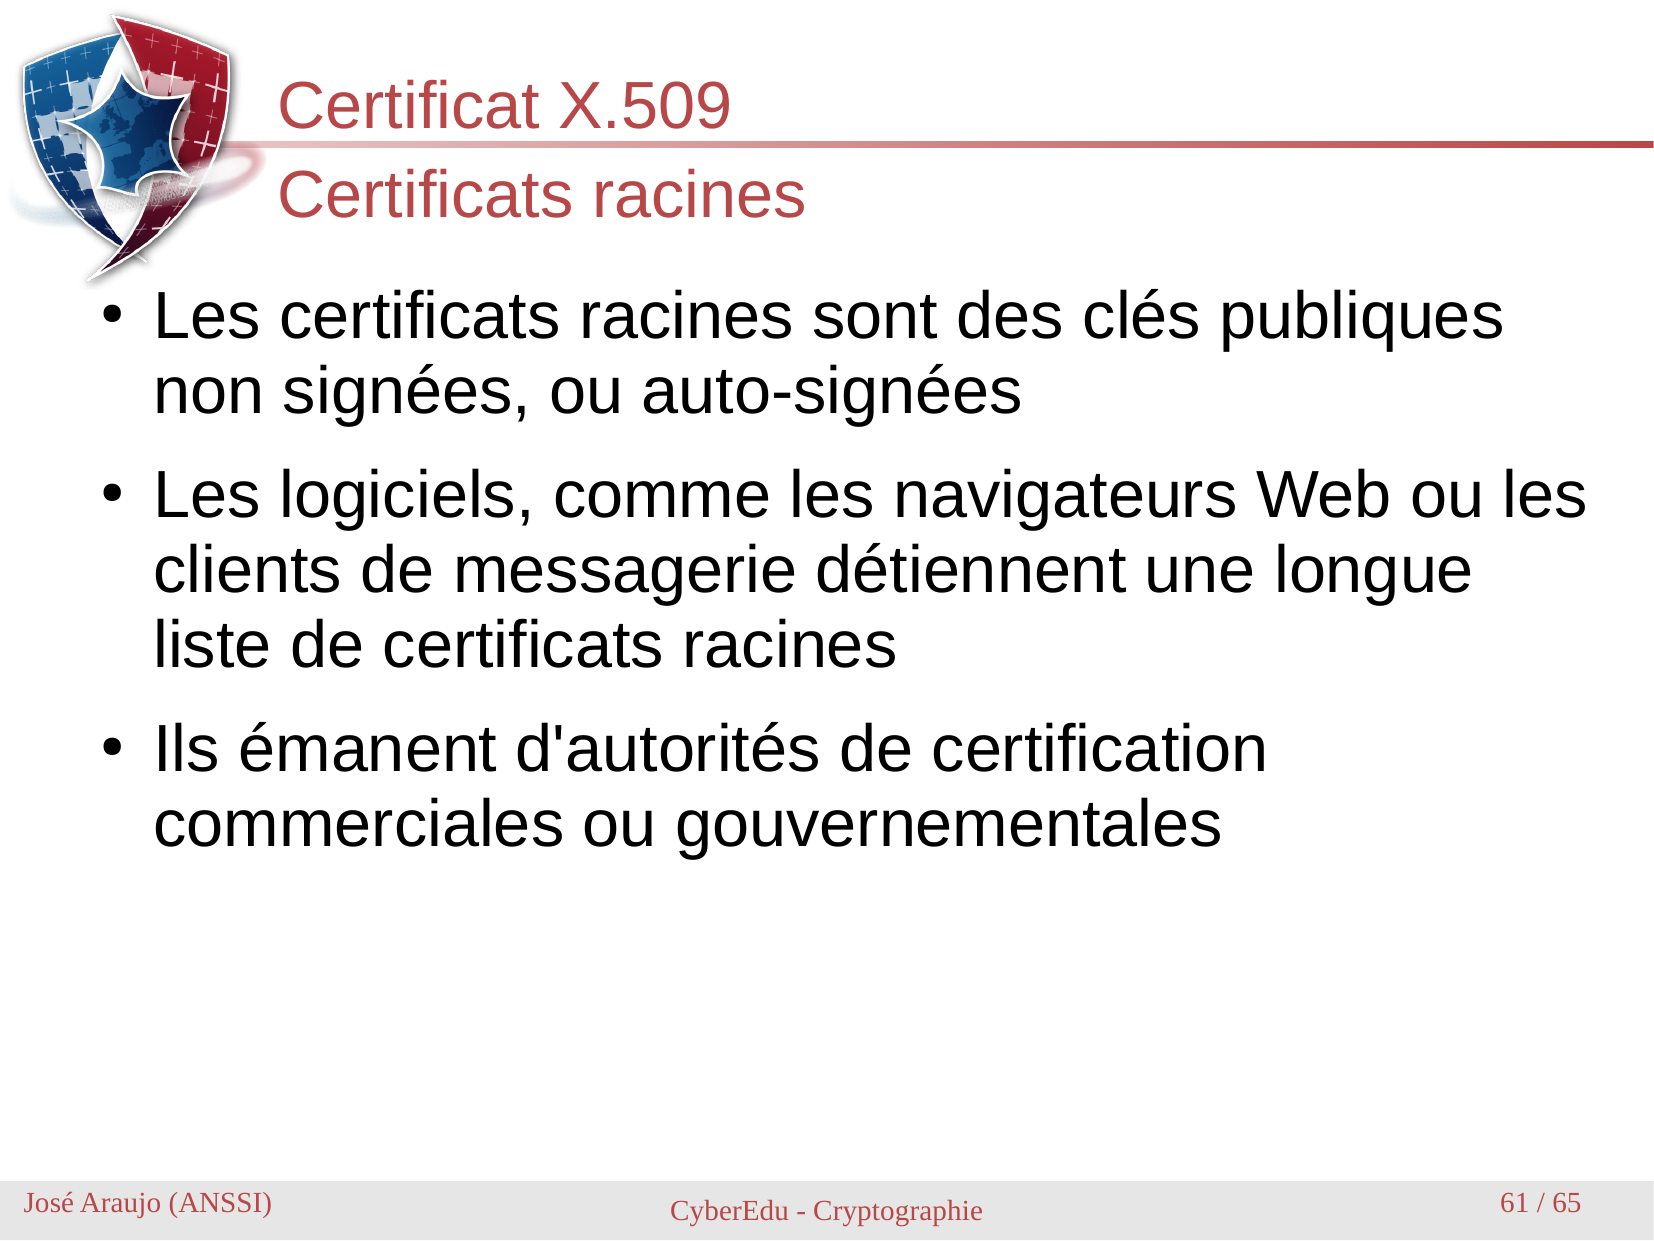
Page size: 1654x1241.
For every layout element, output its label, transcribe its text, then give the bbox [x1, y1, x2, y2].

title Certificat X.509 Certificats racines [277, 49, 1642, 237]
picture [0, 0, 272, 290]
list Les certificats racines sont des clés publiques non signées, ou auto-signées Les logiciels, comme les navigateurs Web ou les clients de messagerie détiennent une longue liste de certificats racines Ils émanent d'autorités de certification commerciales ou gouvernementales [82, 278, 1595, 1170]
